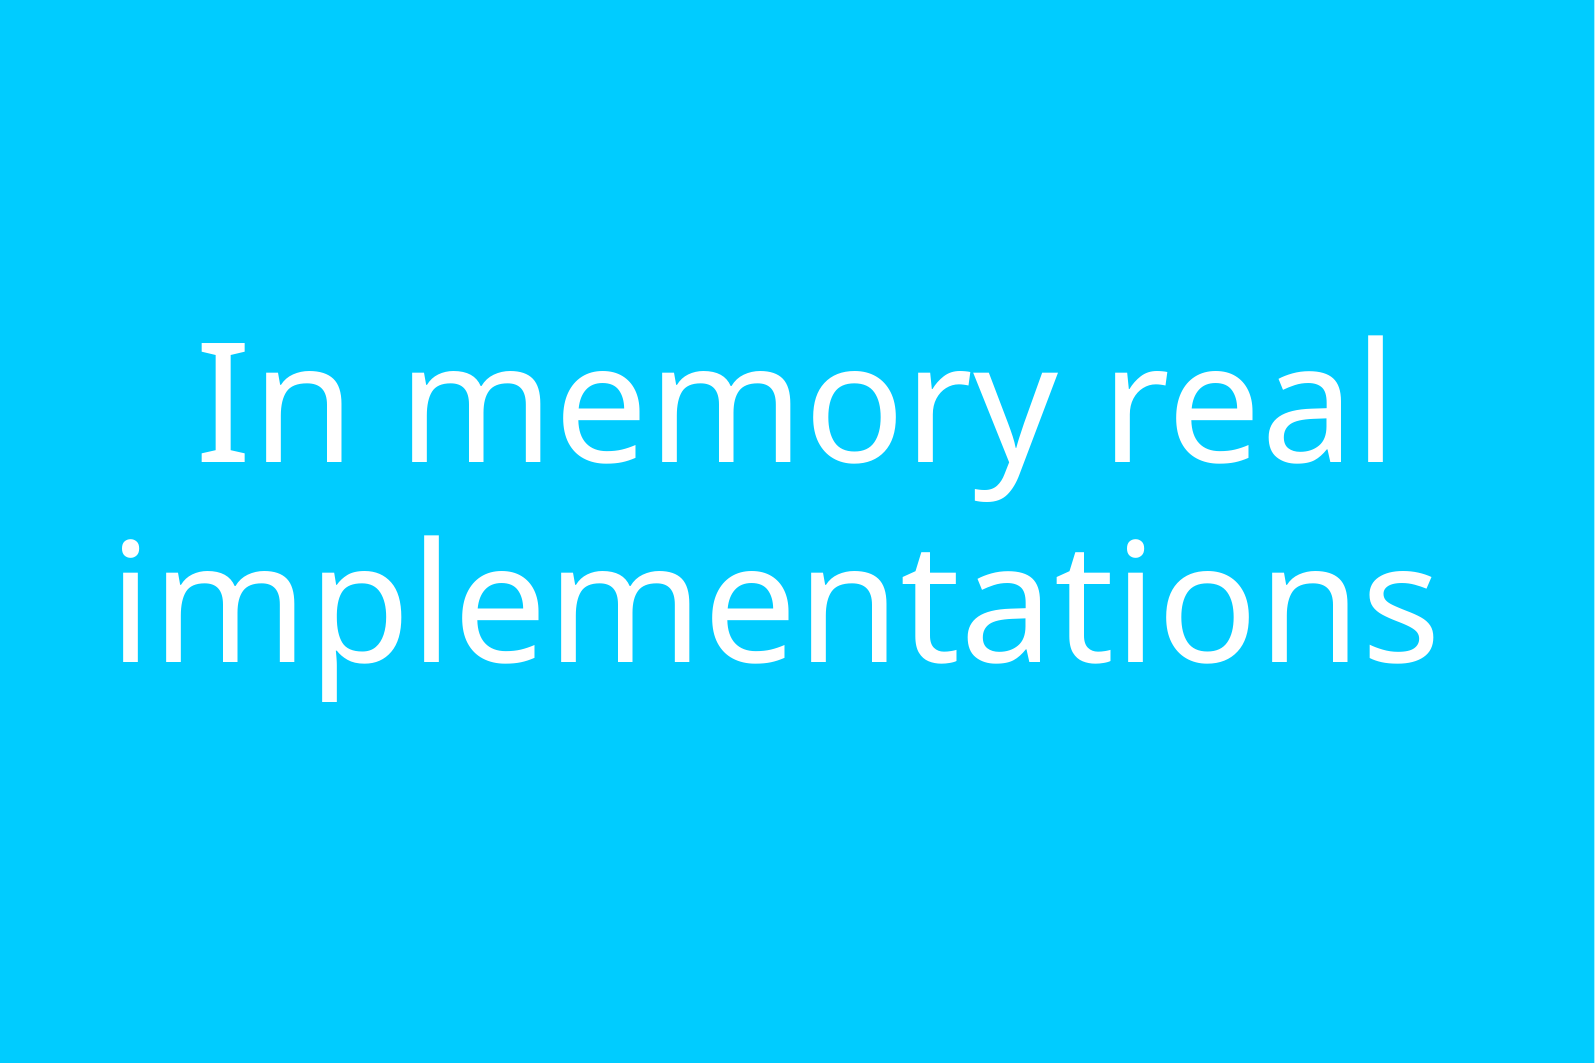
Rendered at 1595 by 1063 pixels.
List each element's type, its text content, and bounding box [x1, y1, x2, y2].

text_box In memory real implementations [79, 42, 1515, 951]
